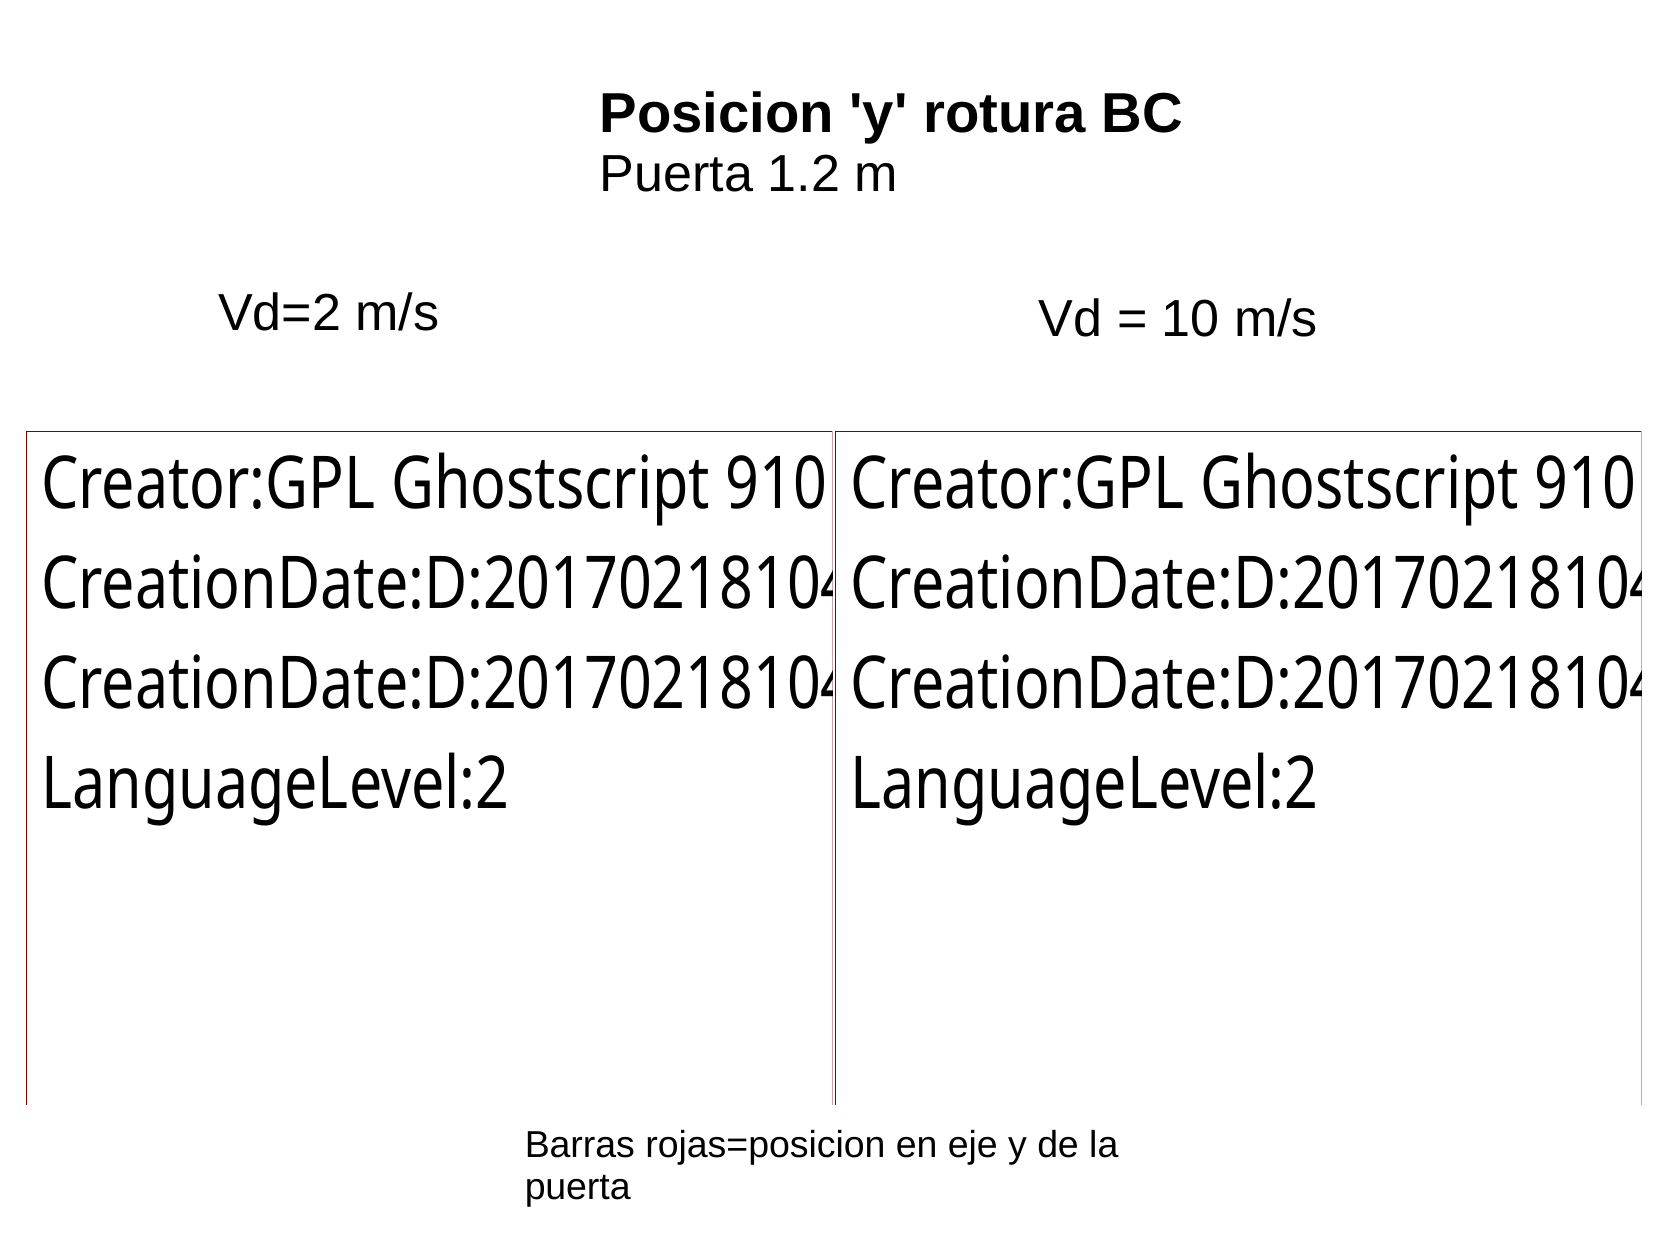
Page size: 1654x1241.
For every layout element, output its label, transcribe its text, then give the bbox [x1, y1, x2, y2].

text_box Posicion 'y' rotura BC Puerta 1.2 m [585, 73, 1201, 211]
text_box Vd=2 m/s [203, 275, 819, 350]
text_box Barras rojas=posicion en eje y de la puerta [510, 1116, 1171, 1216]
picture [22, 426, 1642, 1105]
text_box Vd = 10 m/s [1024, 281, 1640, 356]
